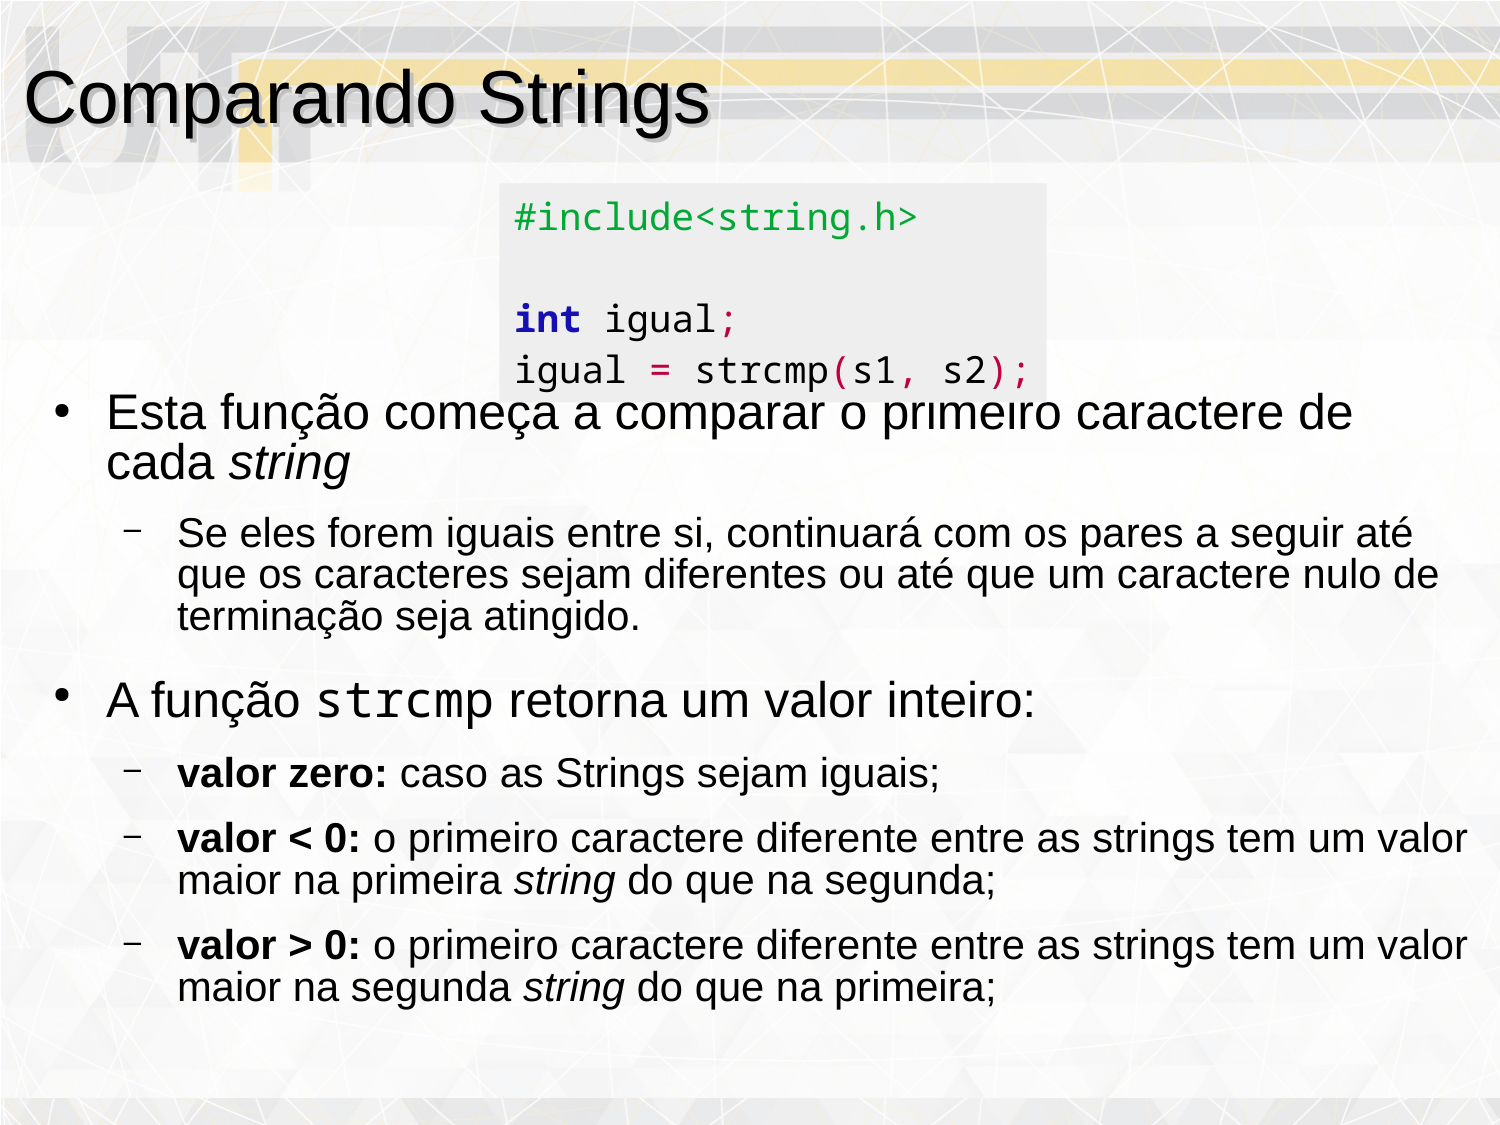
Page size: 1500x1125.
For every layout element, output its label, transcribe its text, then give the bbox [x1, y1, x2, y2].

title Comparando Strings [23, 18, 1489, 178]
list Esta função começa a comparar o primeiro caractere de cada string Se eles forem iguais entre si, continuará com os pares a seguir até que os caracteres sejam diferentes ou até que um caractere nulo de terminação seja atingido. A função strcmp retorna um valor inteiro: valor zero: caso as Strings sejam iguais; valor < 0: o primeiro caractere diferente entre as strings tem um valor maior na primeira string do que na segunda; valor > 0: o primeiro caractere diferente entre as strings tem um valor maior na segunda string do que na primeira; [35, 389, 1477, 1087]
text_box #include<string.h> int igual; igual = strcmp(s1, s2); [499, 183, 1001, 367]
